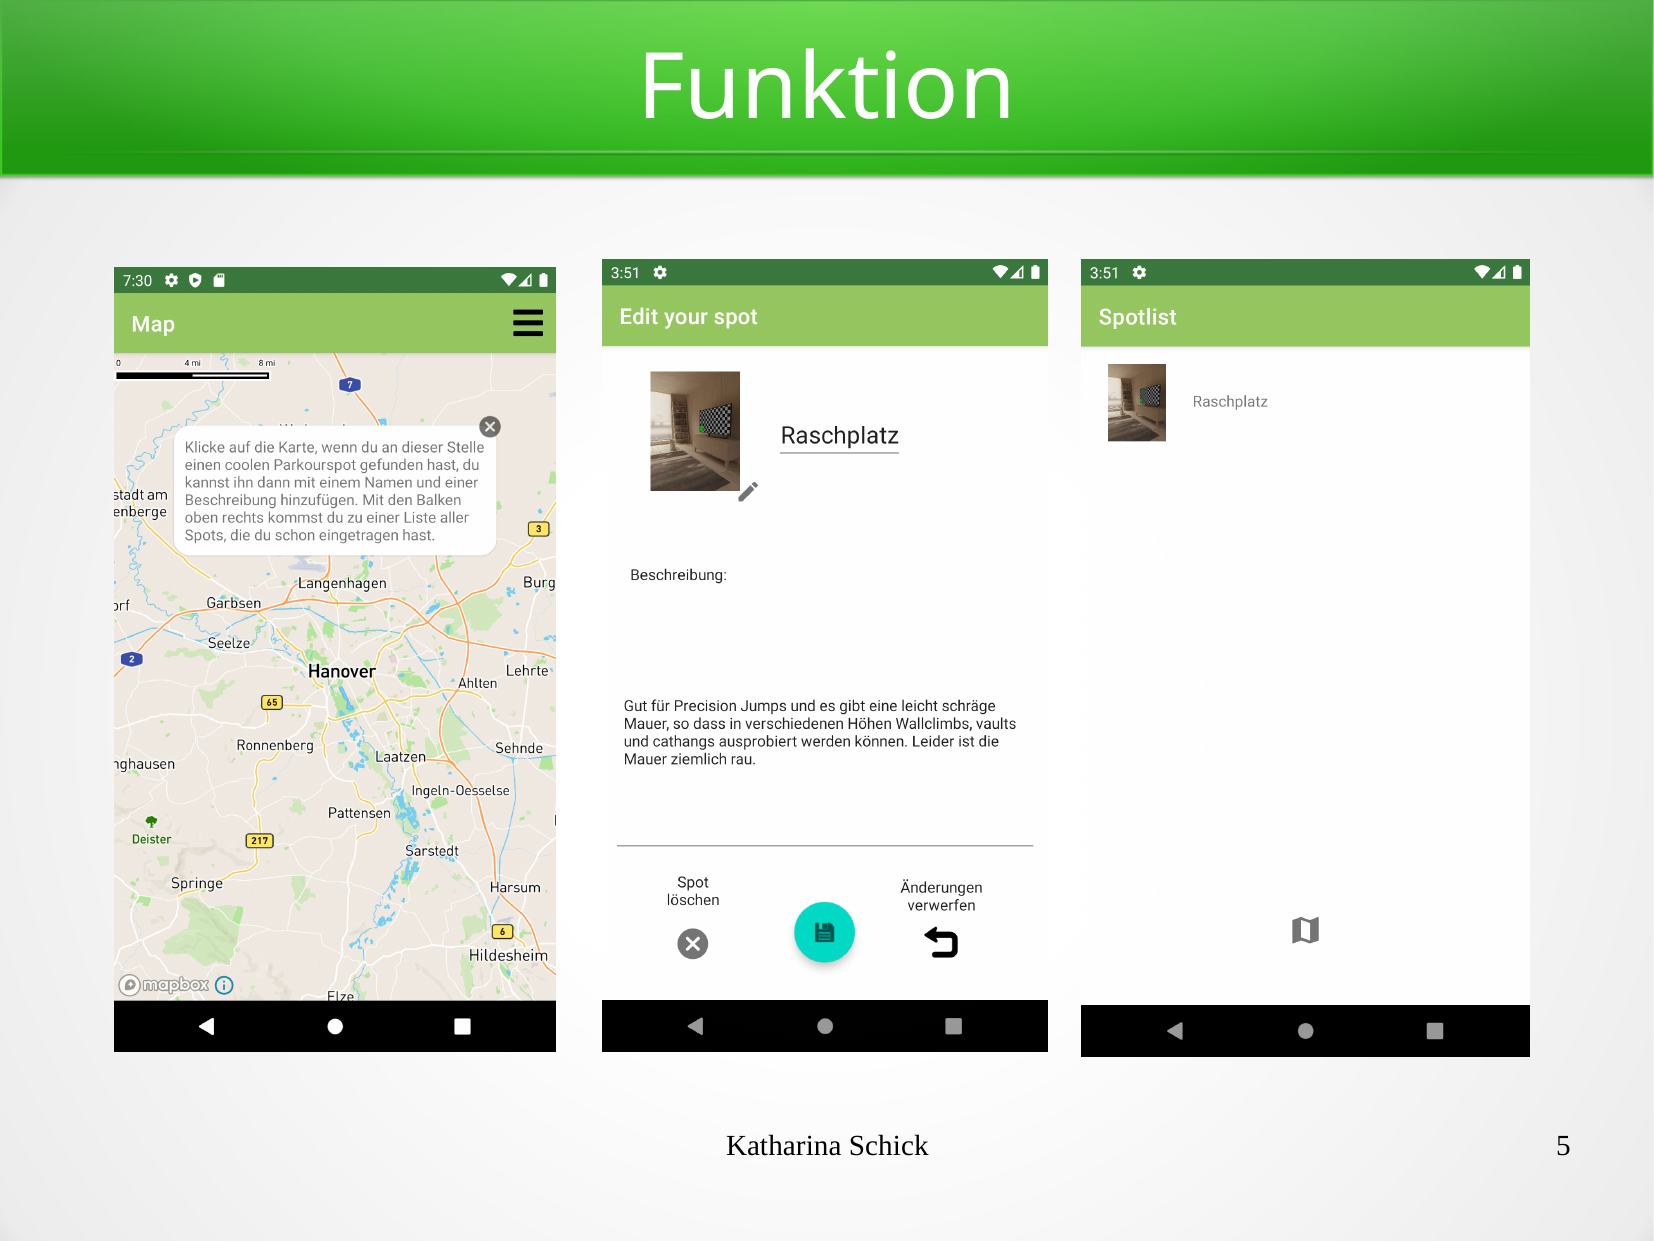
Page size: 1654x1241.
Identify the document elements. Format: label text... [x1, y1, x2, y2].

picture [0, 0, 1654, 1241]
title Funktion [82, 11, 1571, 154]
